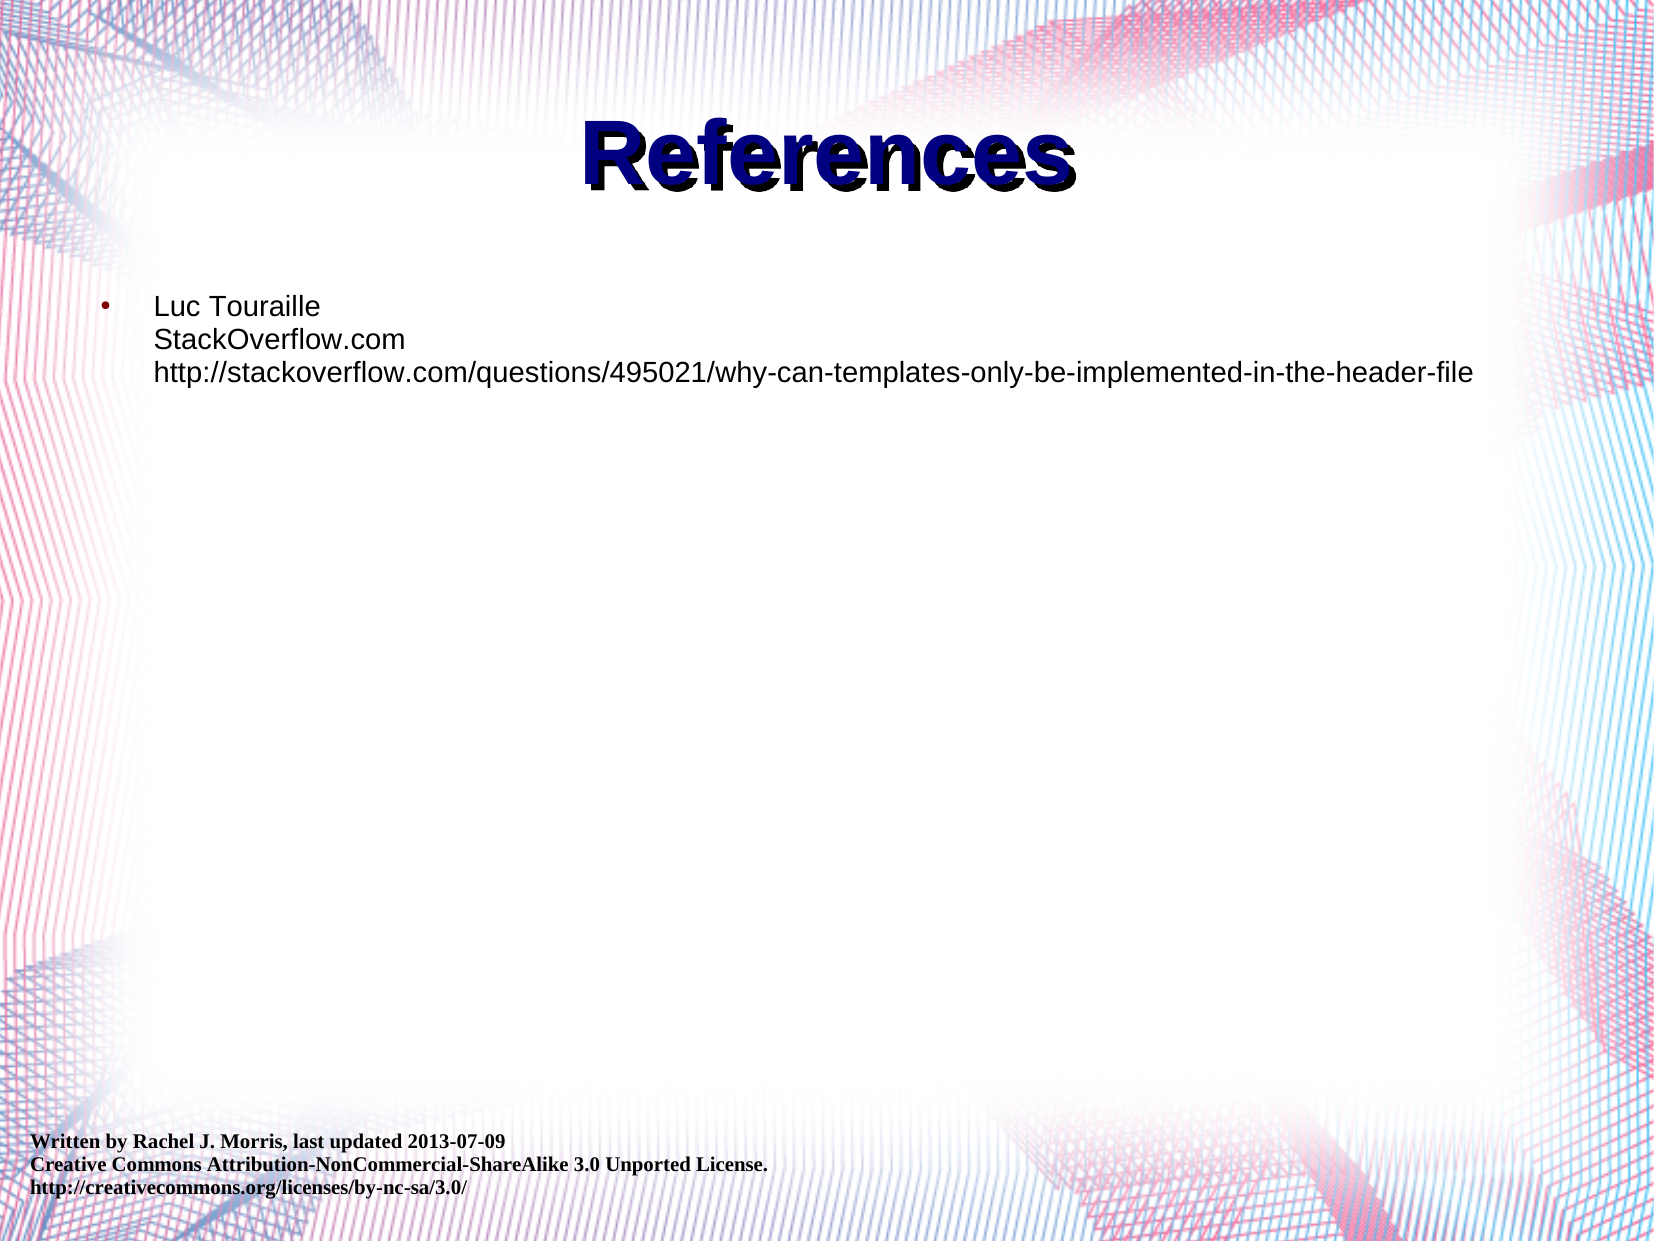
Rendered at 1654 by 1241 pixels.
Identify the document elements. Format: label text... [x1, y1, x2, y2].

picture [0, 0, 1654, 1241]
list Luc Touraille StackOverflow.com http://stackoverflow.com/questions/495021/why-can-templates-only-be-implemented-in-the-header-file [82, 290, 1571, 1010]
title References [82, 49, 1571, 257]
